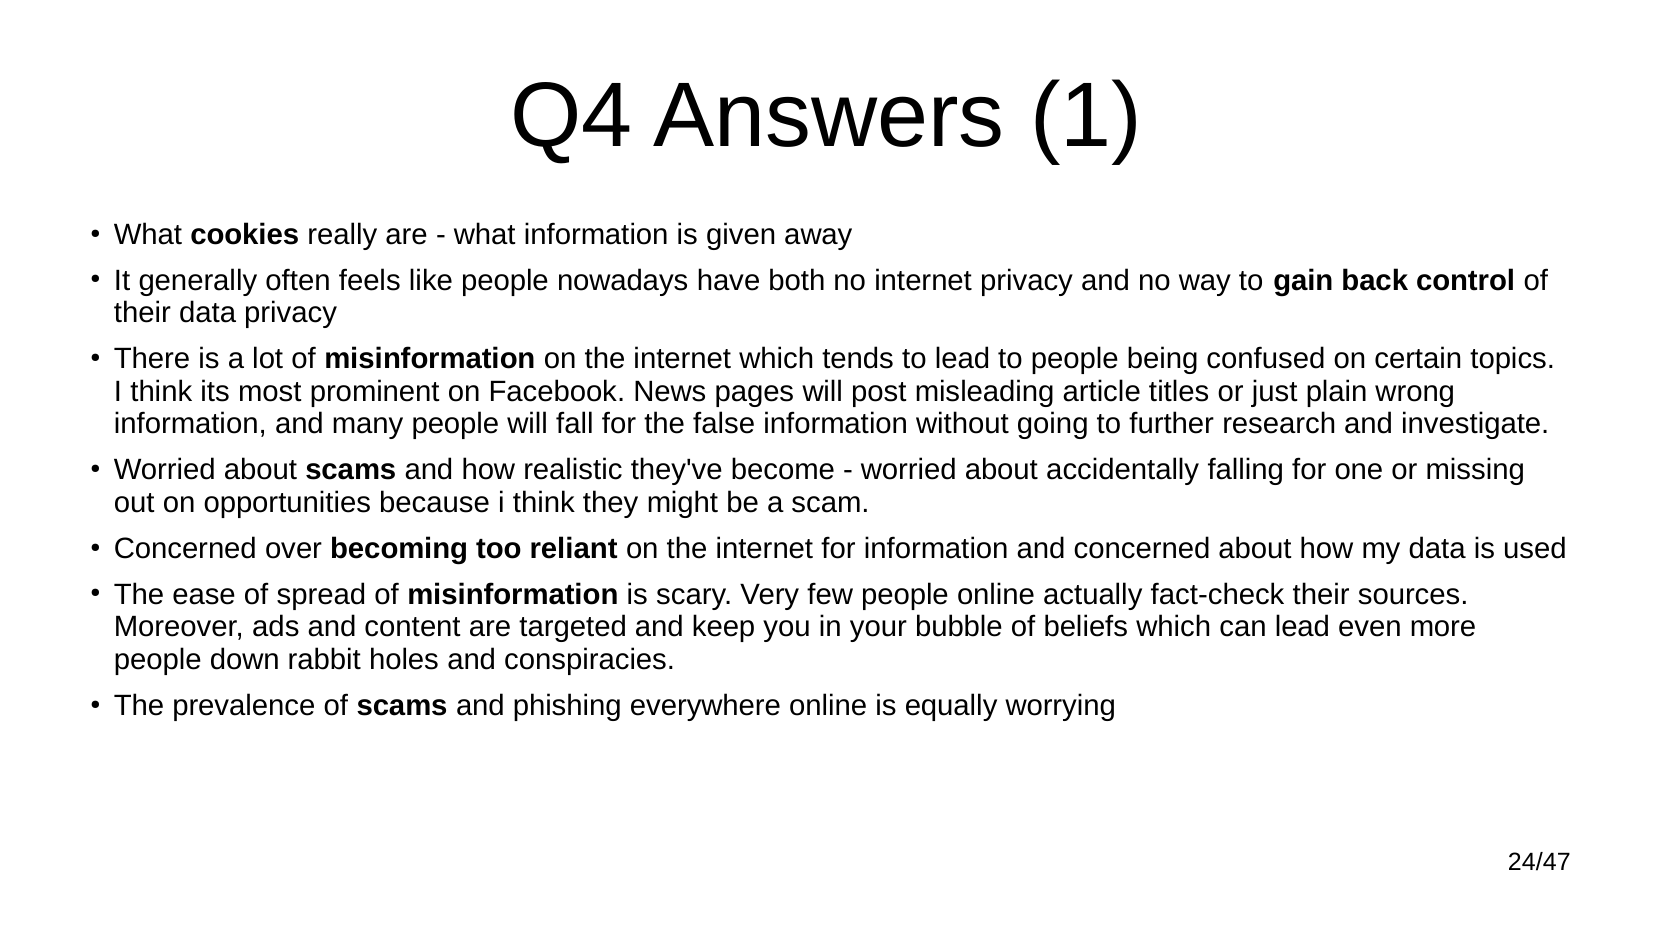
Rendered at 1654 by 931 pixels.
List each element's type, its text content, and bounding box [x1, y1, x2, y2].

title Q4 Answers (1) [82, 37, 1571, 193]
list What cookies really are - what information is given away It generally often feels like people nowadays have both no internet privacy and no way to gain back control of their data privacy There is a lot of misinformation on the internet which tends to lead to people being confused on certain topics. I think its most prominent on Facebook. News pages will post misleading article titles or just plain wrong information, and many people will fall for the false information without going to further research and investigate. Worried about scams and how realistic they've become - worried about accidentally falling for one or missing out on opportunities because i think they might be a scam. Concerned over becoming too reliant on the internet for information and concerned about how my data is used The ease of spread of misinformation is scary. Very few people online actually fact-check their sources. Moreover, ads and content are targeted and keep you in your bubble of beliefs which can lead even more people down rabbit holes and conspiracies. The prevalence of scams and phishing everywhere online is equally worrying [82, 217, 1571, 758]
